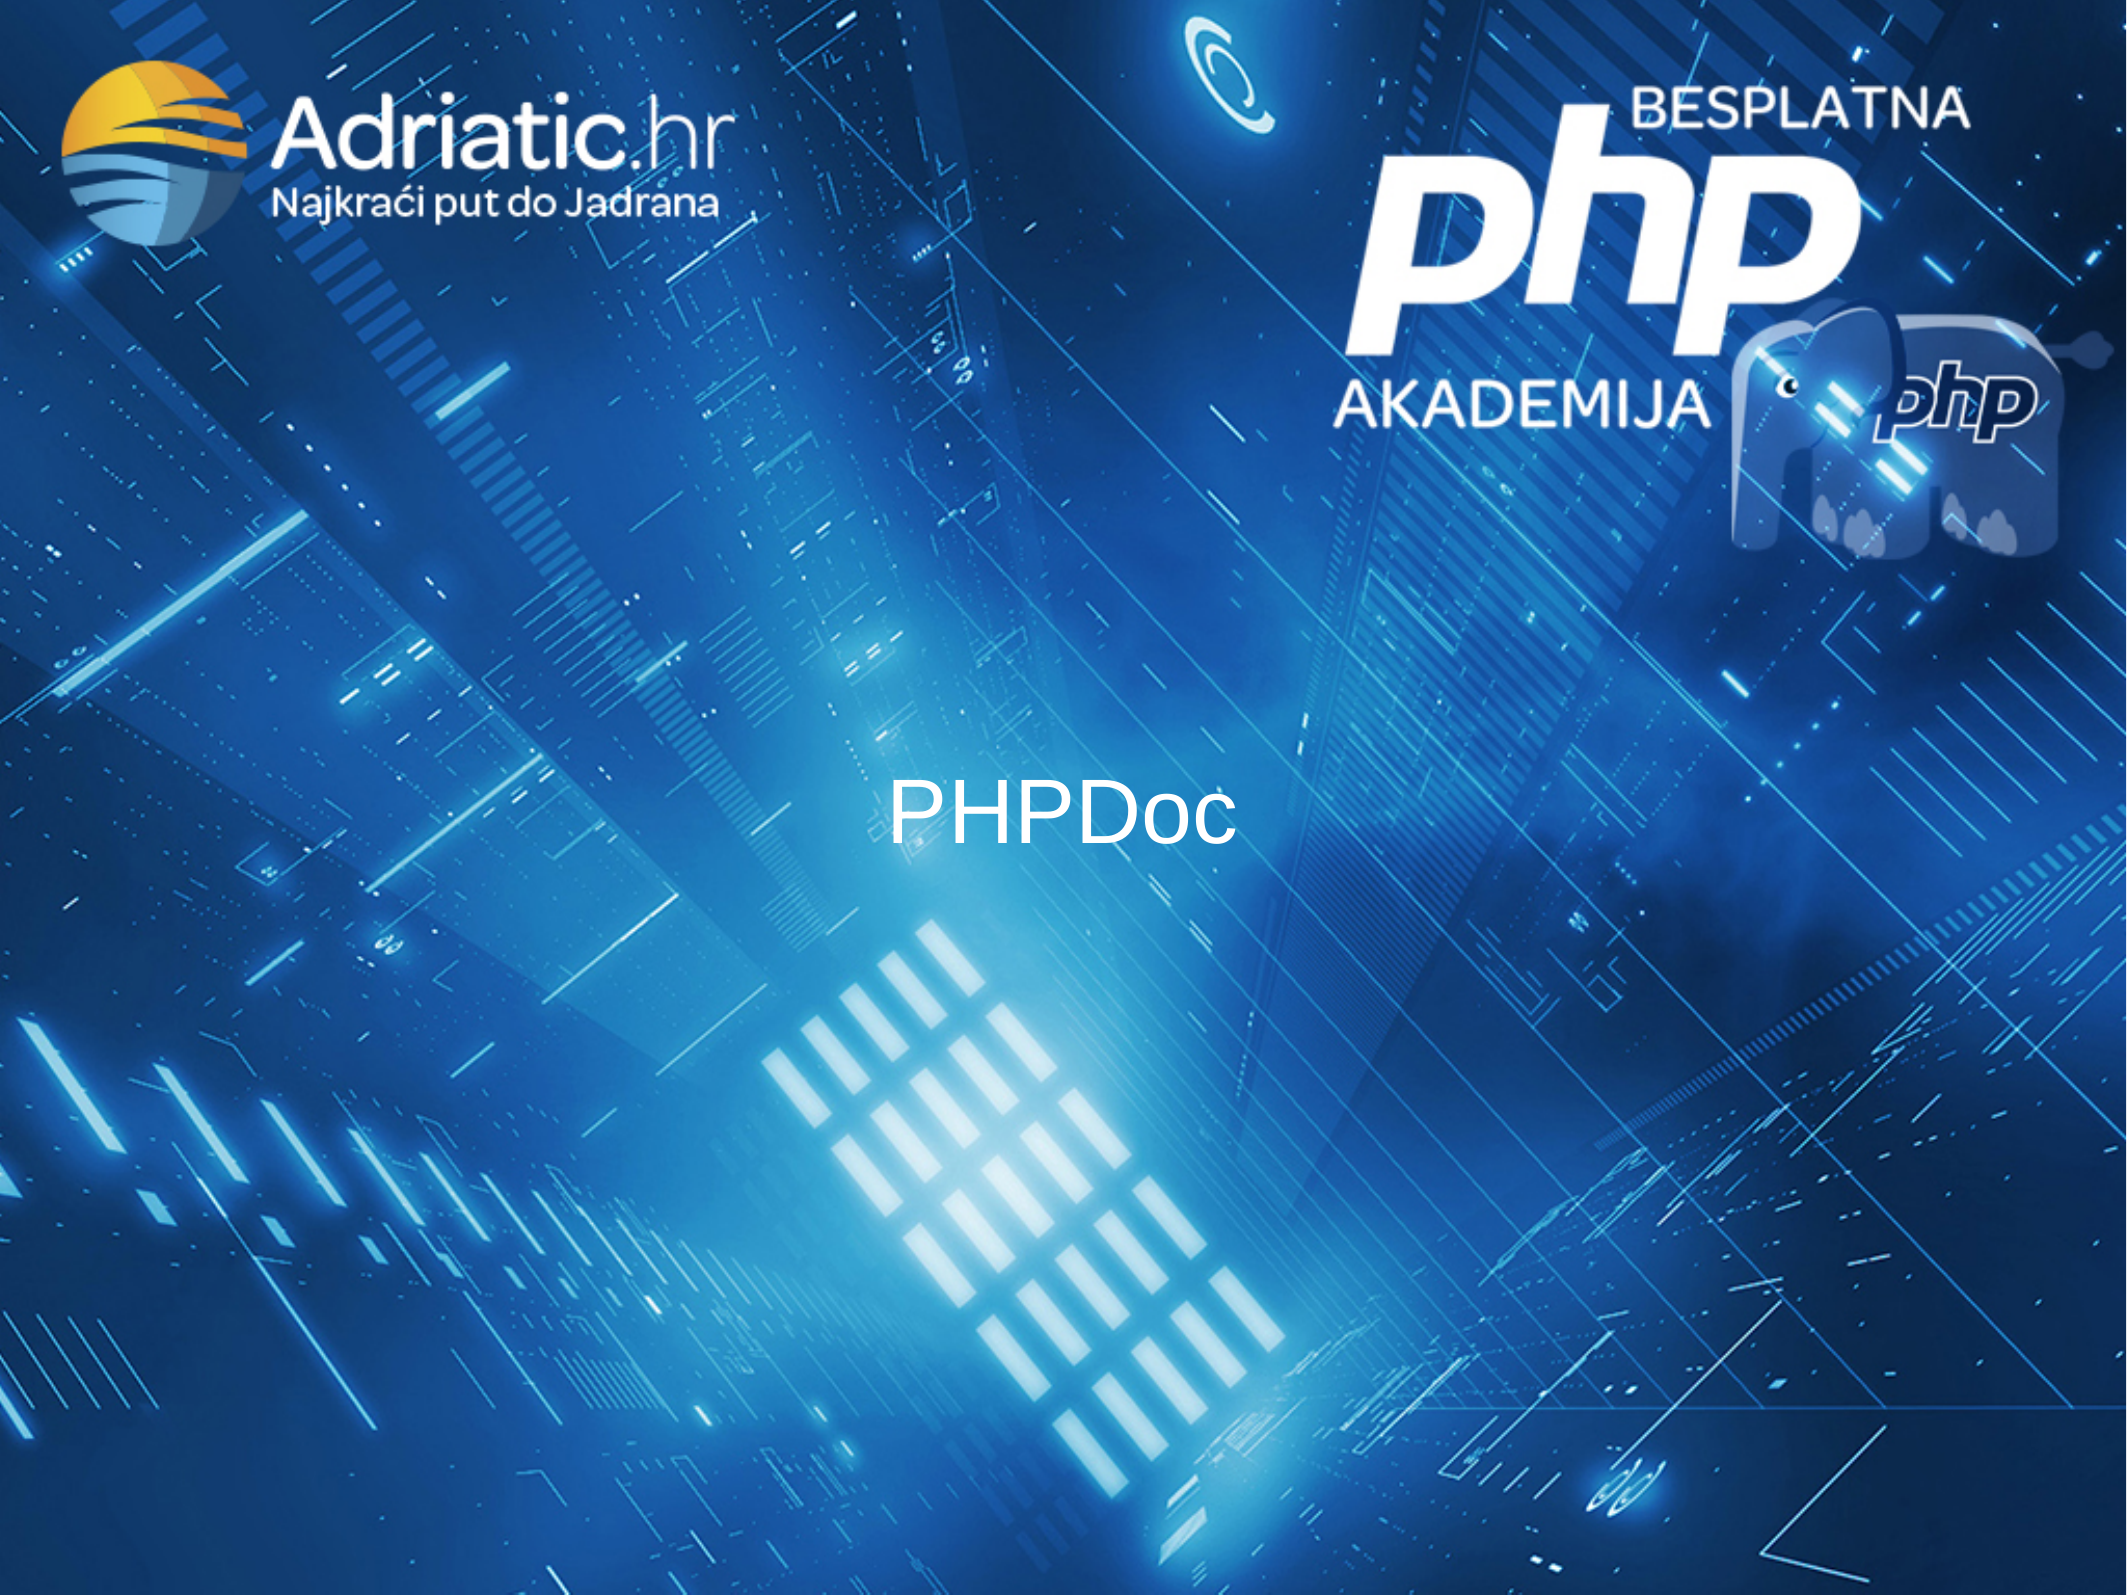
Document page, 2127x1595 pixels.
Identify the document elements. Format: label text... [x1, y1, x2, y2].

title PHPDoc [106, 678, 2020, 945]
picture [0, 0, 2127, 1595]
